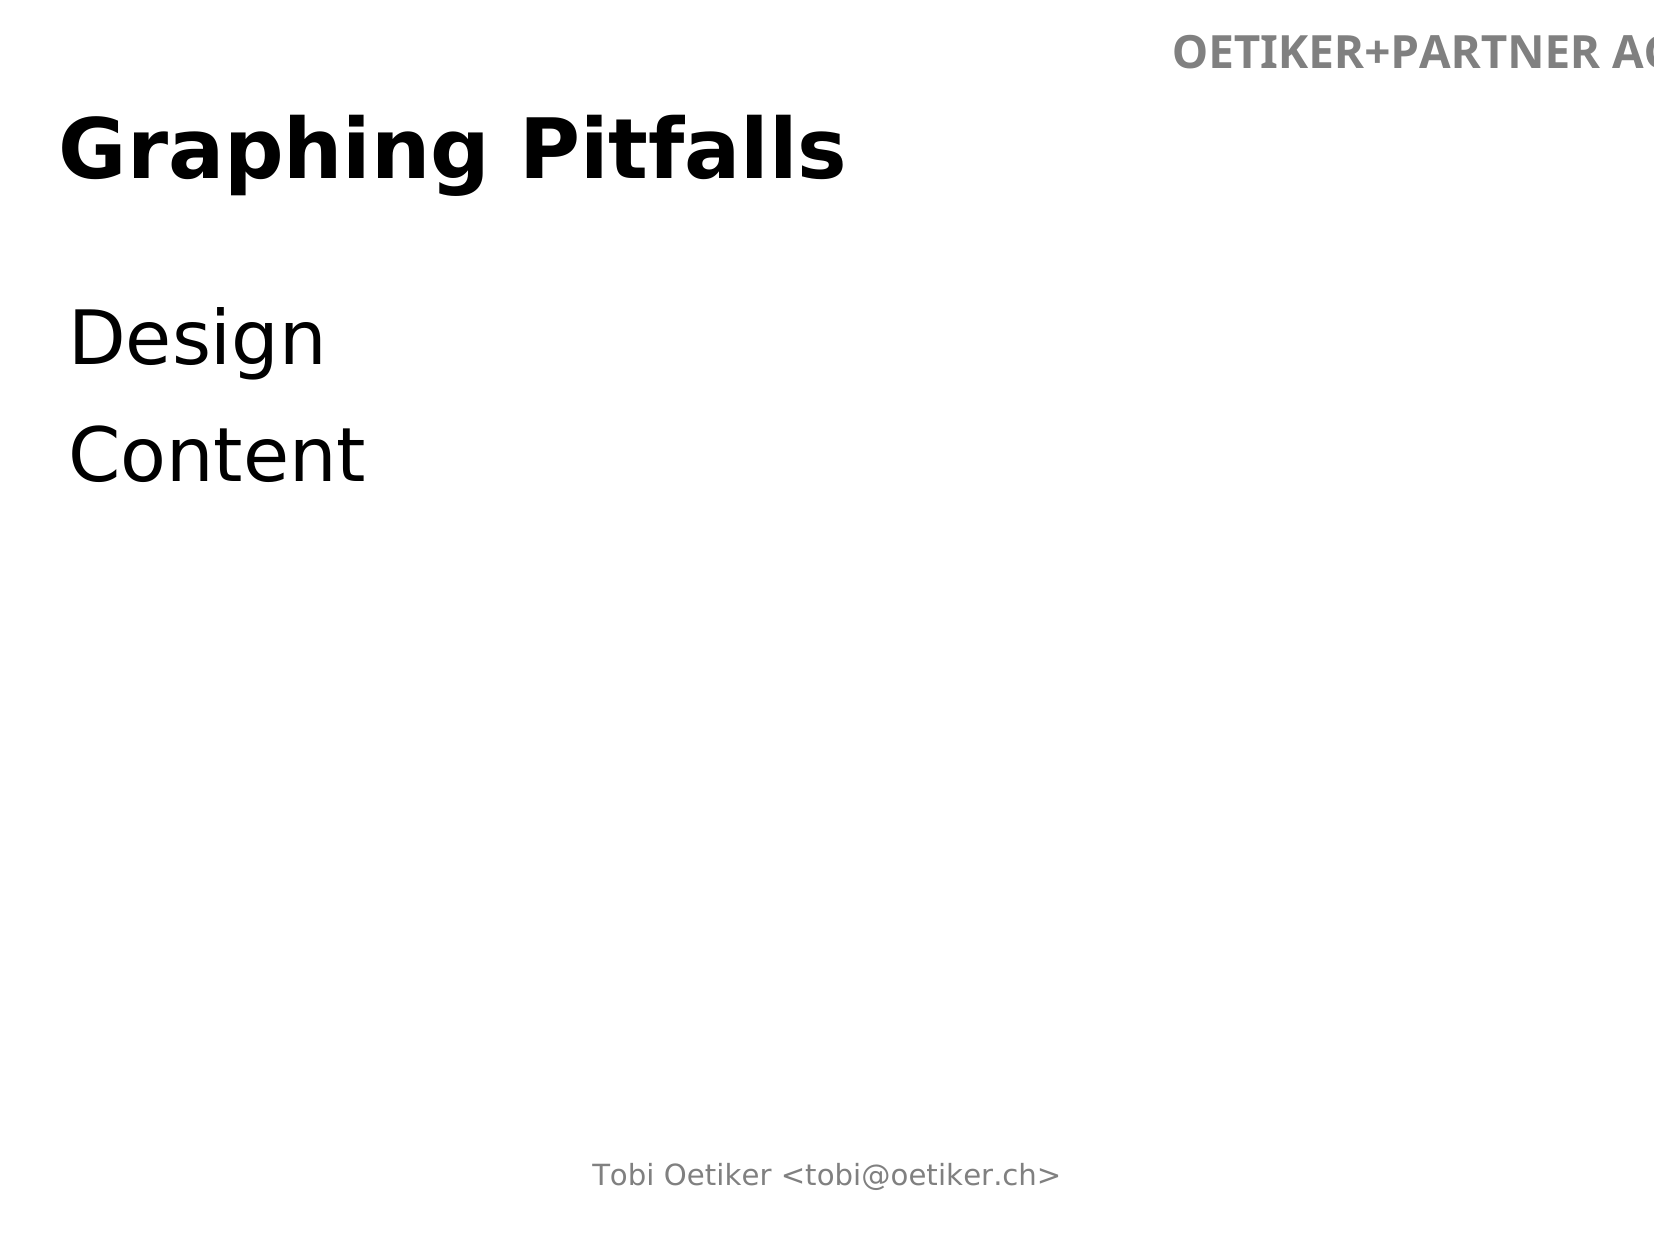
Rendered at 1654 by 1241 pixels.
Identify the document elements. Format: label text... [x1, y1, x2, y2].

title Graphing Pitfalls [59, 75, 1607, 225]
list Design Content [50, 295, 1571, 1099]
